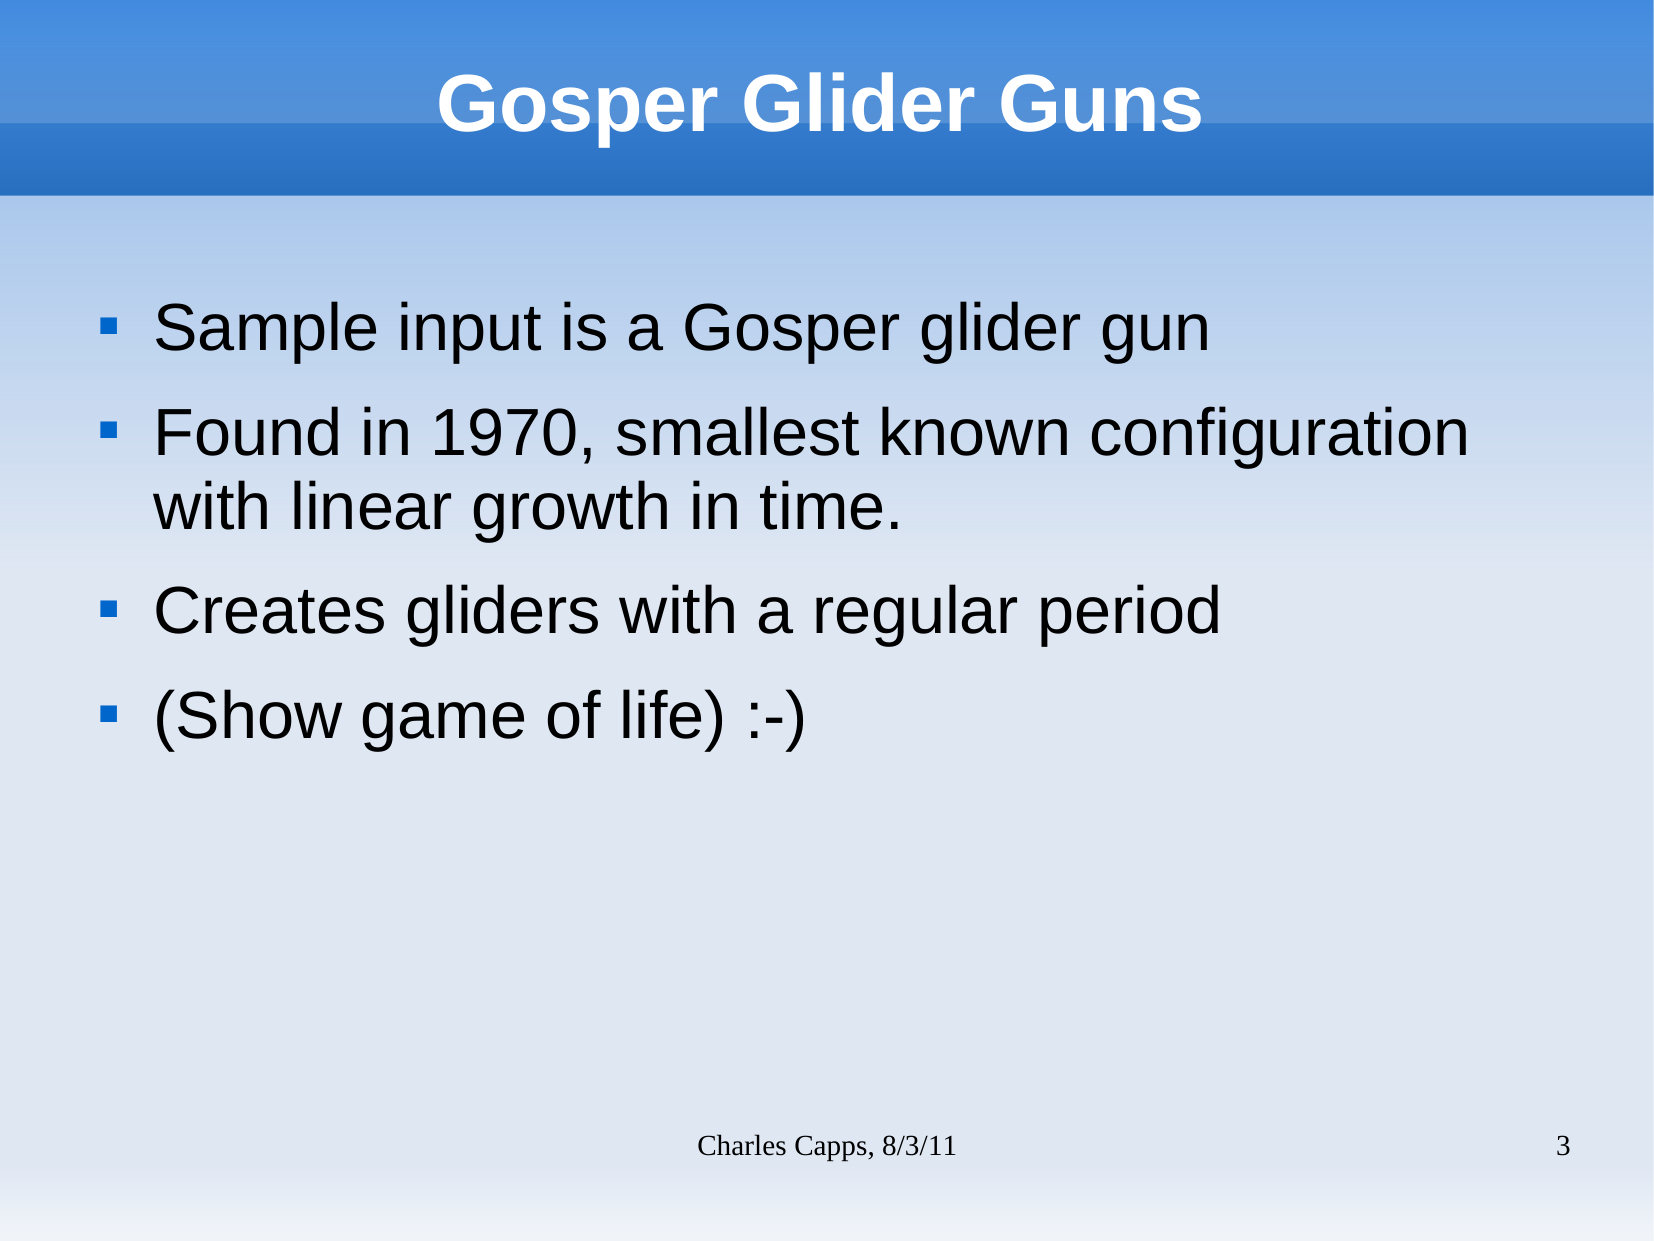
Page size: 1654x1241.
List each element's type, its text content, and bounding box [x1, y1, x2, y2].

picture [0, 0, 1654, 1241]
list Sample input is a Gosper glider gun Found in 1970, smallest known configuration with linear growth in time. Creates gliders with a regular period (Show game of life) :-) [82, 290, 1571, 1109]
title Gosper Glider Guns [76, 0, 1565, 208]
